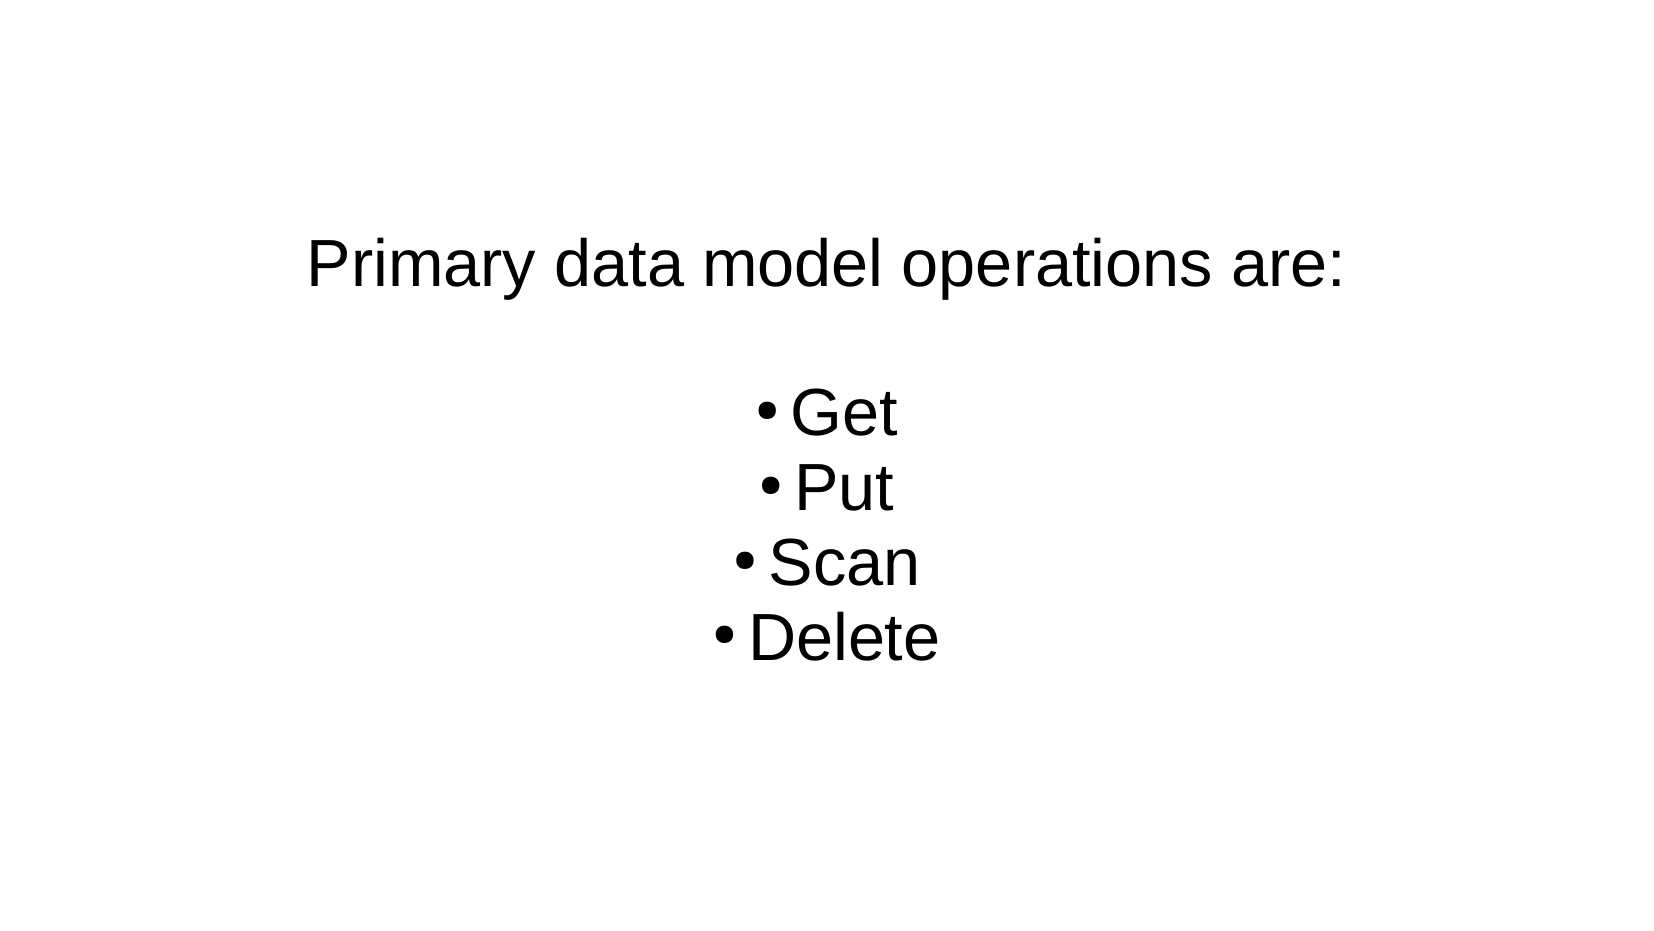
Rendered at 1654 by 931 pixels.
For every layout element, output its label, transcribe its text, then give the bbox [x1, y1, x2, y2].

subtitle Primary data model operations are: Get Put Scan Delete [82, 75, 1571, 826]
